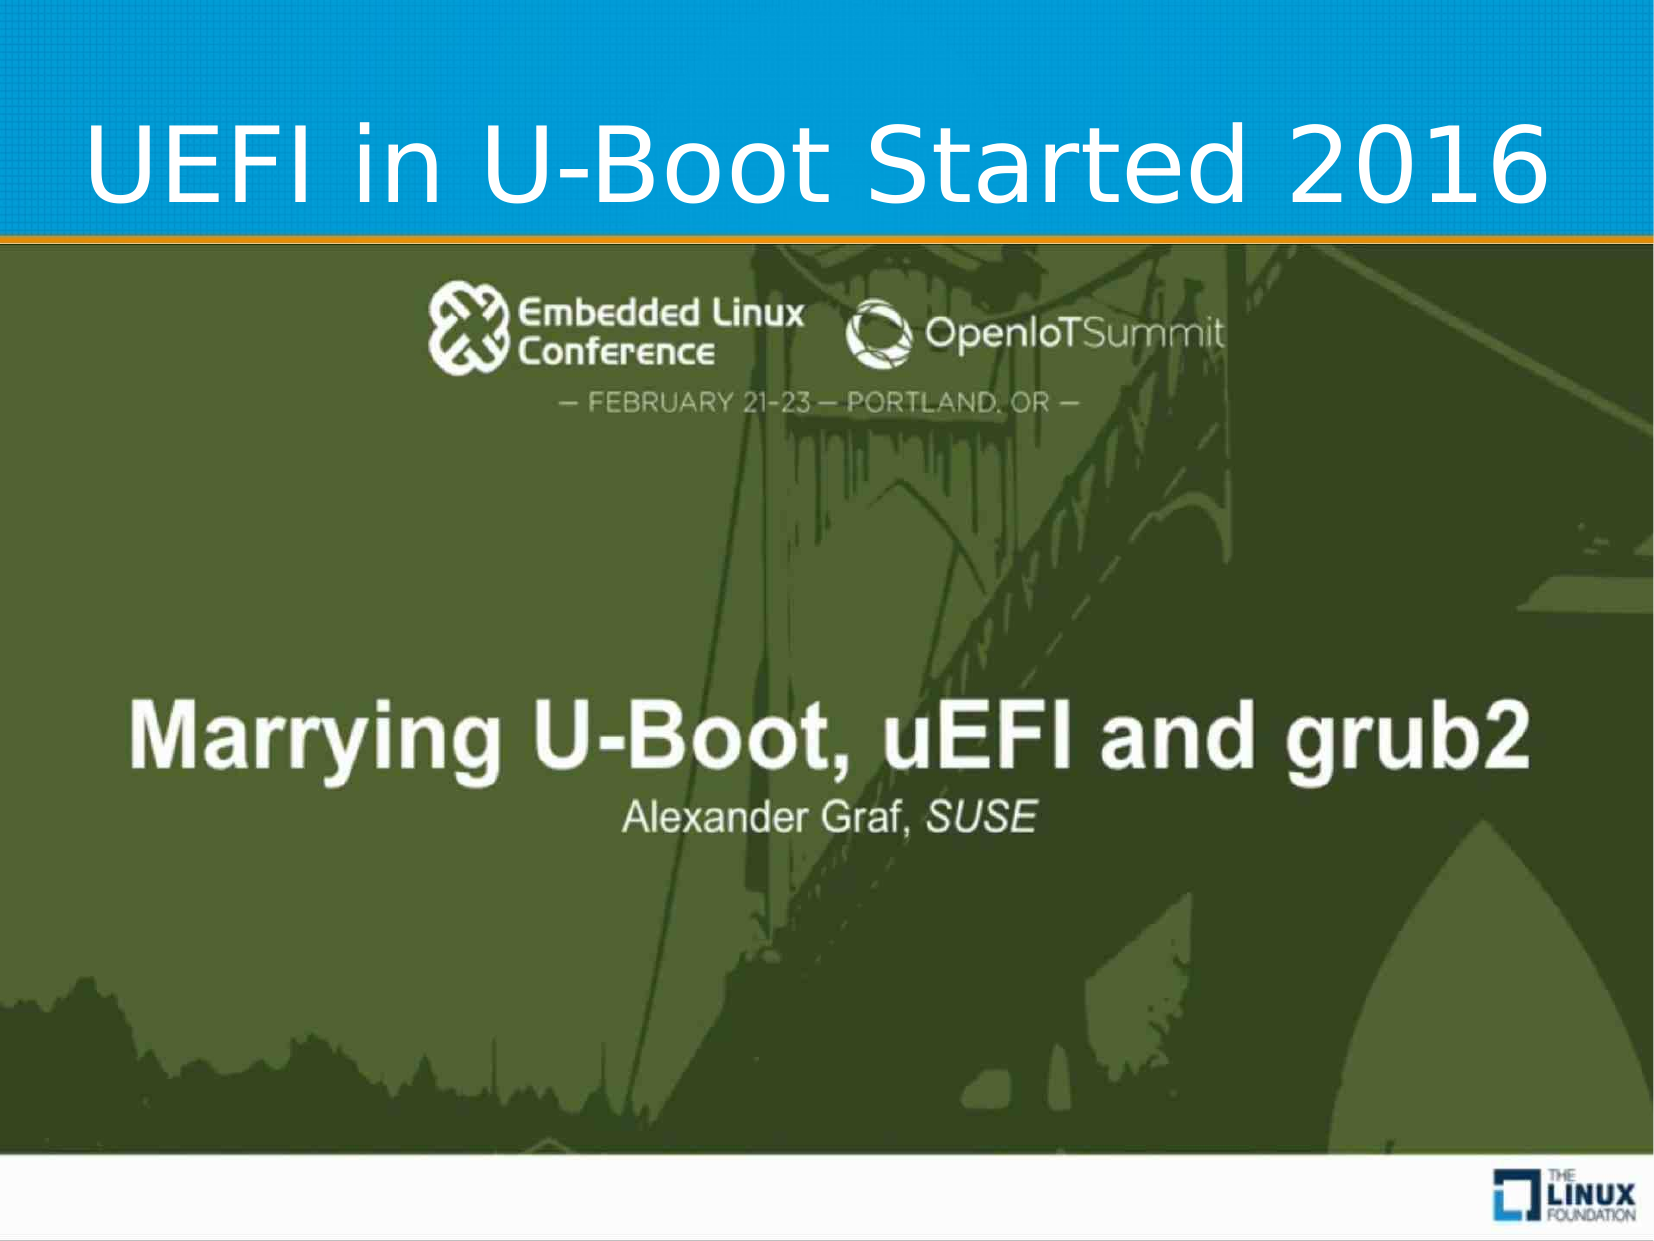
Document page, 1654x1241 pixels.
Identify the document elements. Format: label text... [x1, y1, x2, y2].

picture [0, 233, 1654, 1241]
title UEFI in U-Boot Started 2016 [82, 19, 1571, 227]
